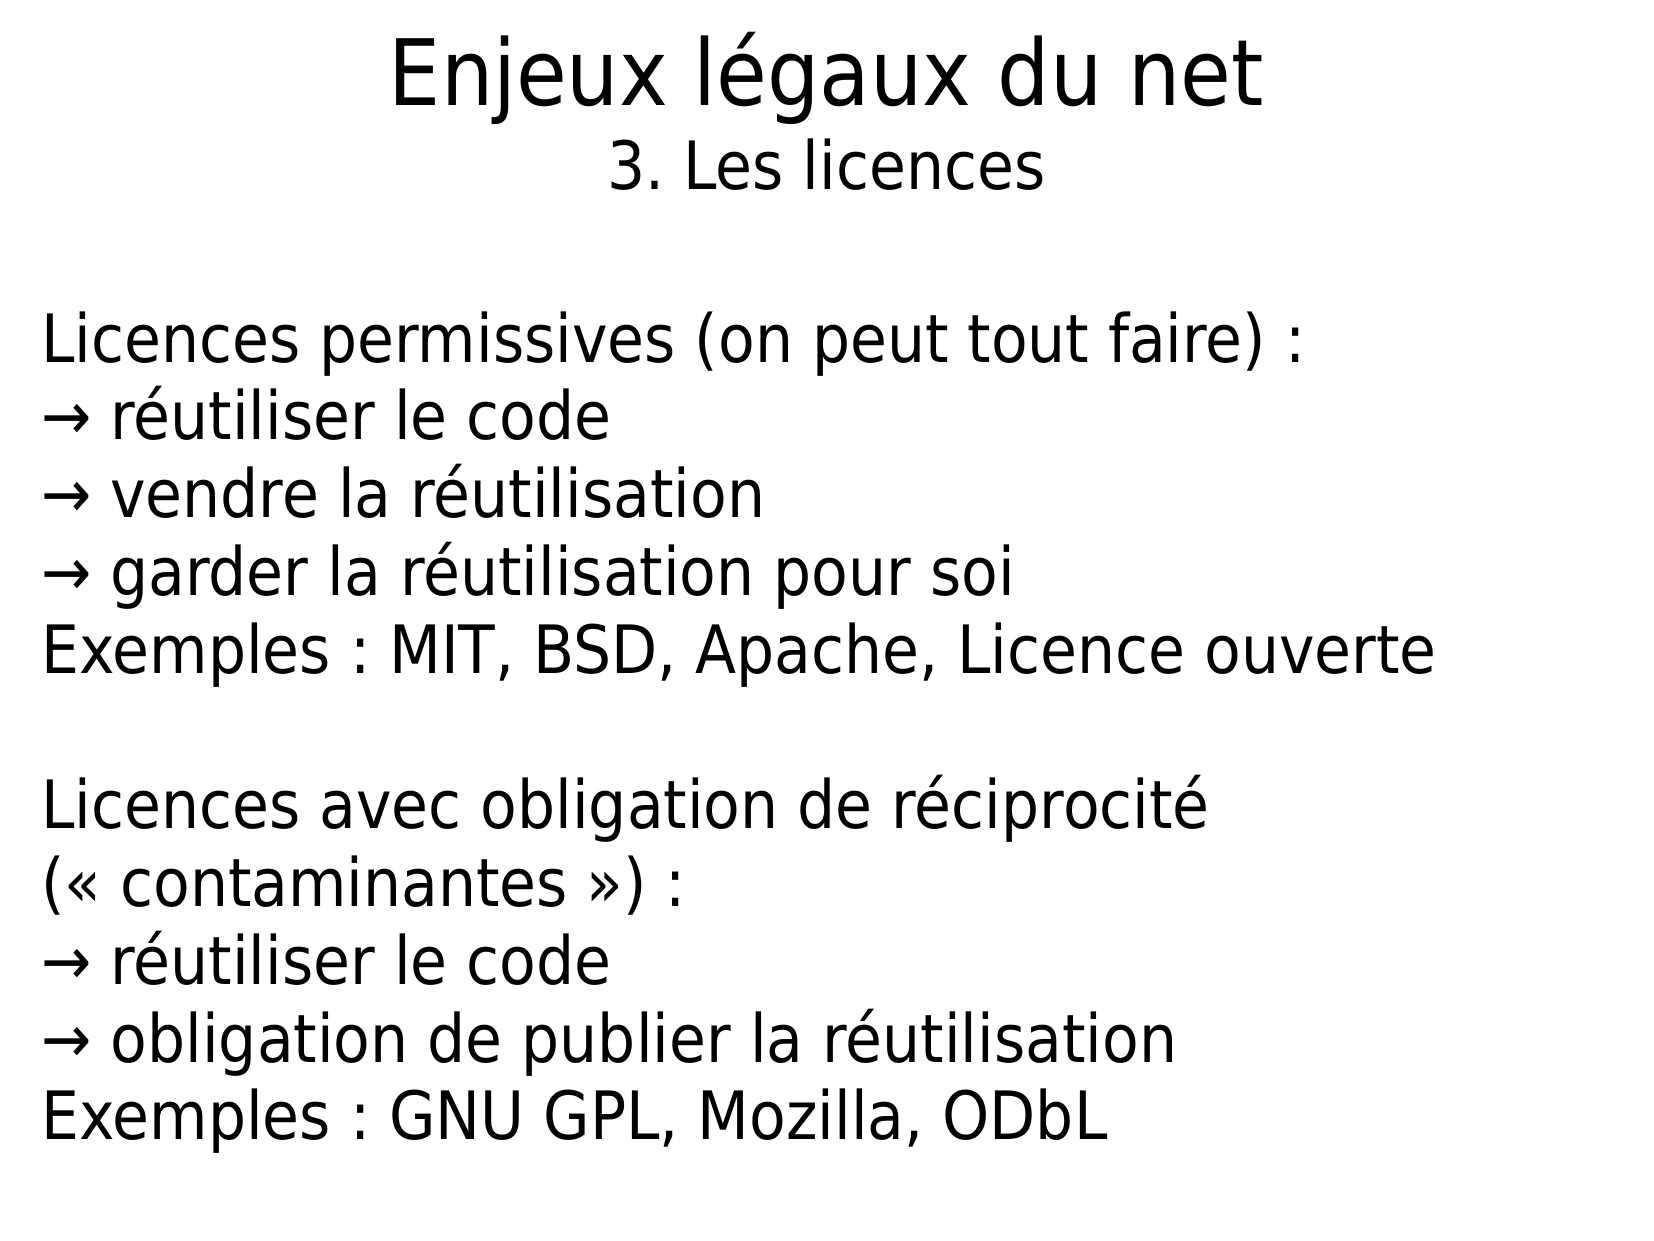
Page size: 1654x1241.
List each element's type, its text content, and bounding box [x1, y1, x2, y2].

title Enjeux légaux du net 3. Les licences [41, 12, 1613, 214]
title Licences permissives (on peut tout faire) : → réutiliser le code → vendre la réutilisation → garder la réutilisation pour soi Exemples : MIT, BSD, Apache, Licence ouverte Licences avec obligation de réciprocité (« contaminantes ») : → réutiliser le code → obligation de publier la réutilisation Exemples : GNU GPL, Mozilla, ODbL [41, 222, 1617, 1183]
